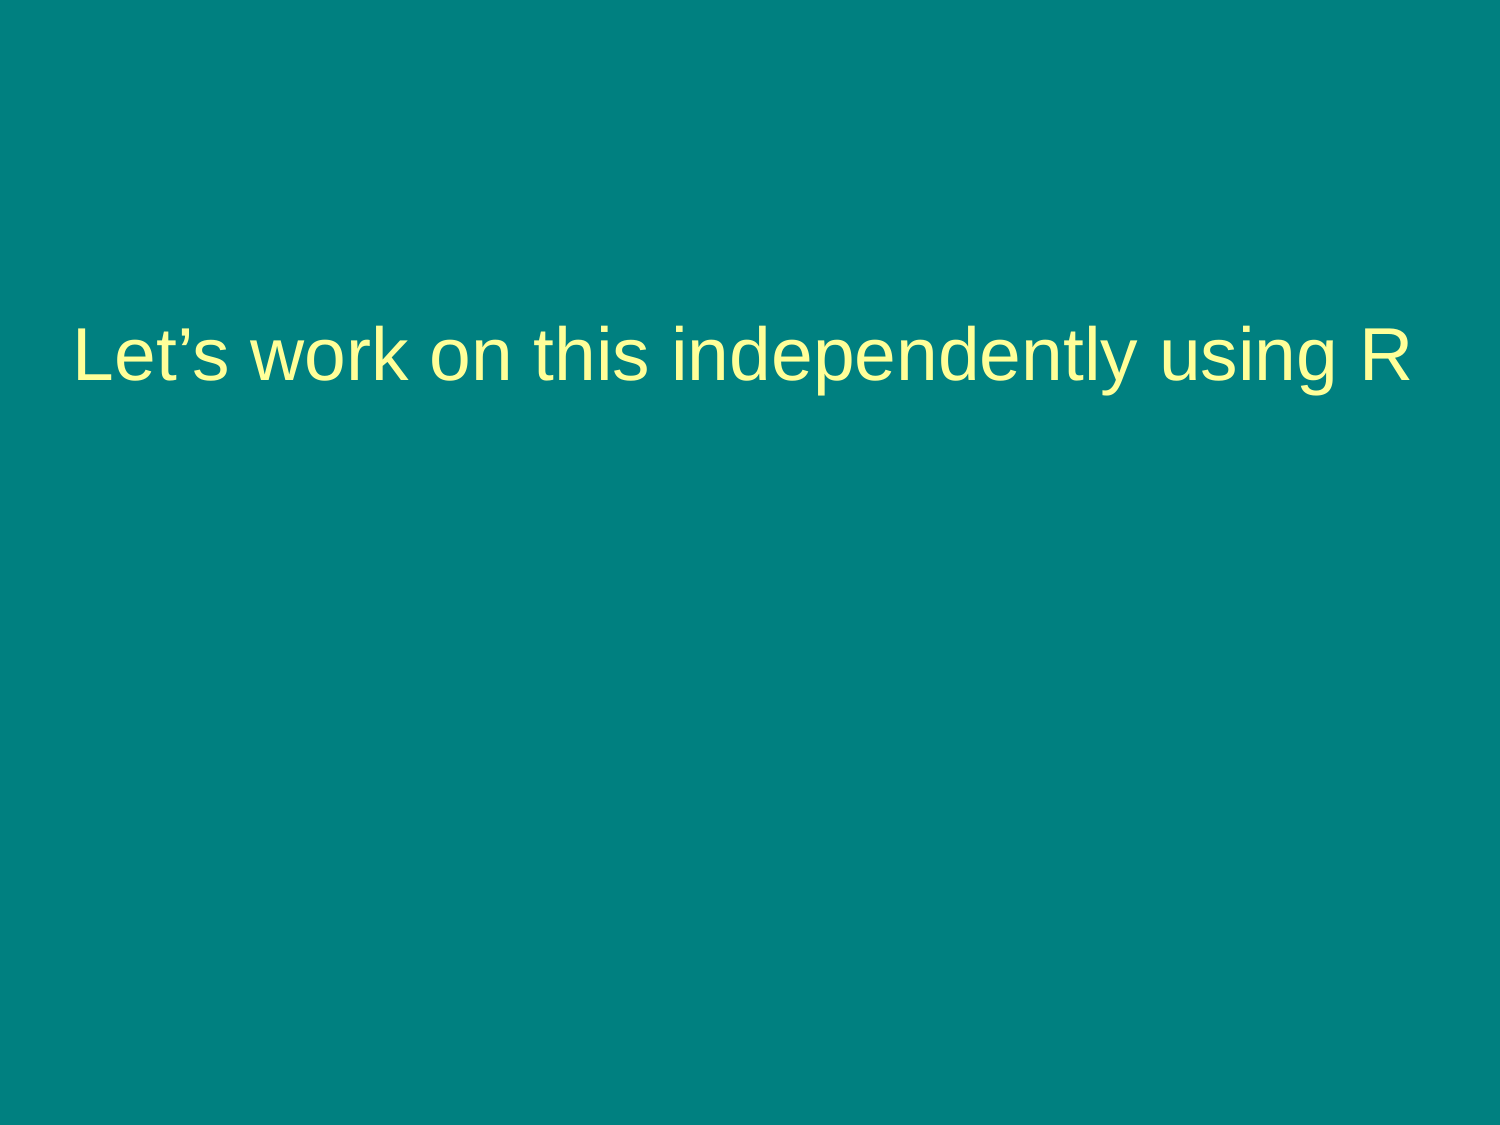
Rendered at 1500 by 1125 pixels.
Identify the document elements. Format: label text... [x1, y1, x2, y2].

title Let’s work on this independently using R [50, 237, 1438, 463]
